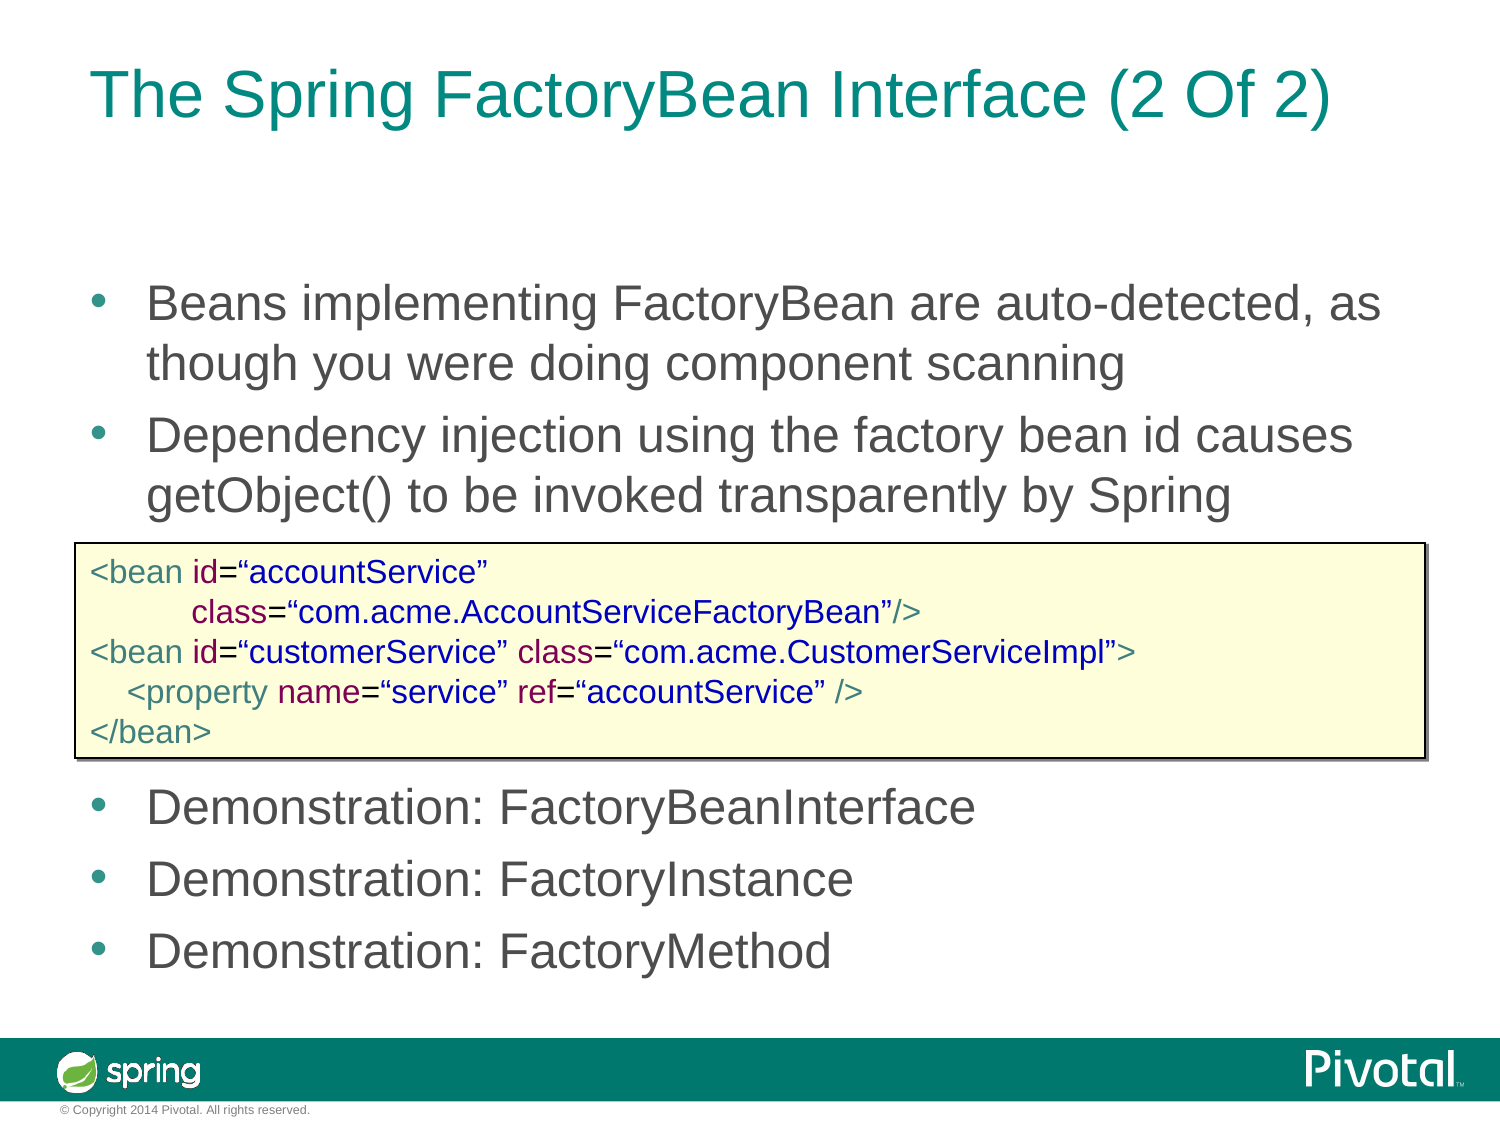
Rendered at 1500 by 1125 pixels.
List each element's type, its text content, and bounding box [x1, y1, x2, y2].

picture [1306, 1050, 1464, 1087]
title The Spring FactoryBean Interface (2 Of 2) [75, 37, 1426, 225]
picture [32, 1041, 210, 1103]
list Beans implementing FactoryBean are auto-detected, as though you were doing component scanning Dependency injection using the factory bean id causes getObject() to be invoked transparently by Spring Demonstration: FactoryBeanInterface Demonstration: FactoryInstance Demonstration: FactoryMethod [75, 759, 1426, 1013]
text_box <bean id=“accountService” class=“com.acme.AccountServiceFactoryBean”/> <bean id=“customerService” class=“com.acme.CustomerServiceImpl”> <property name=“service” ref=“accountService” /> </bean> [75, 543, 1426, 759]
list Beans implementing FactoryBean are auto-detected, as though you were doing component scanning Dependency injection using the factory bean id causes getObject() to be invoked transparently by Spring Demonstration: FactoryBeanInterface Demonstration: FactoryInstance Demonstration: FactoryMethod [75, 262, 1426, 543]
